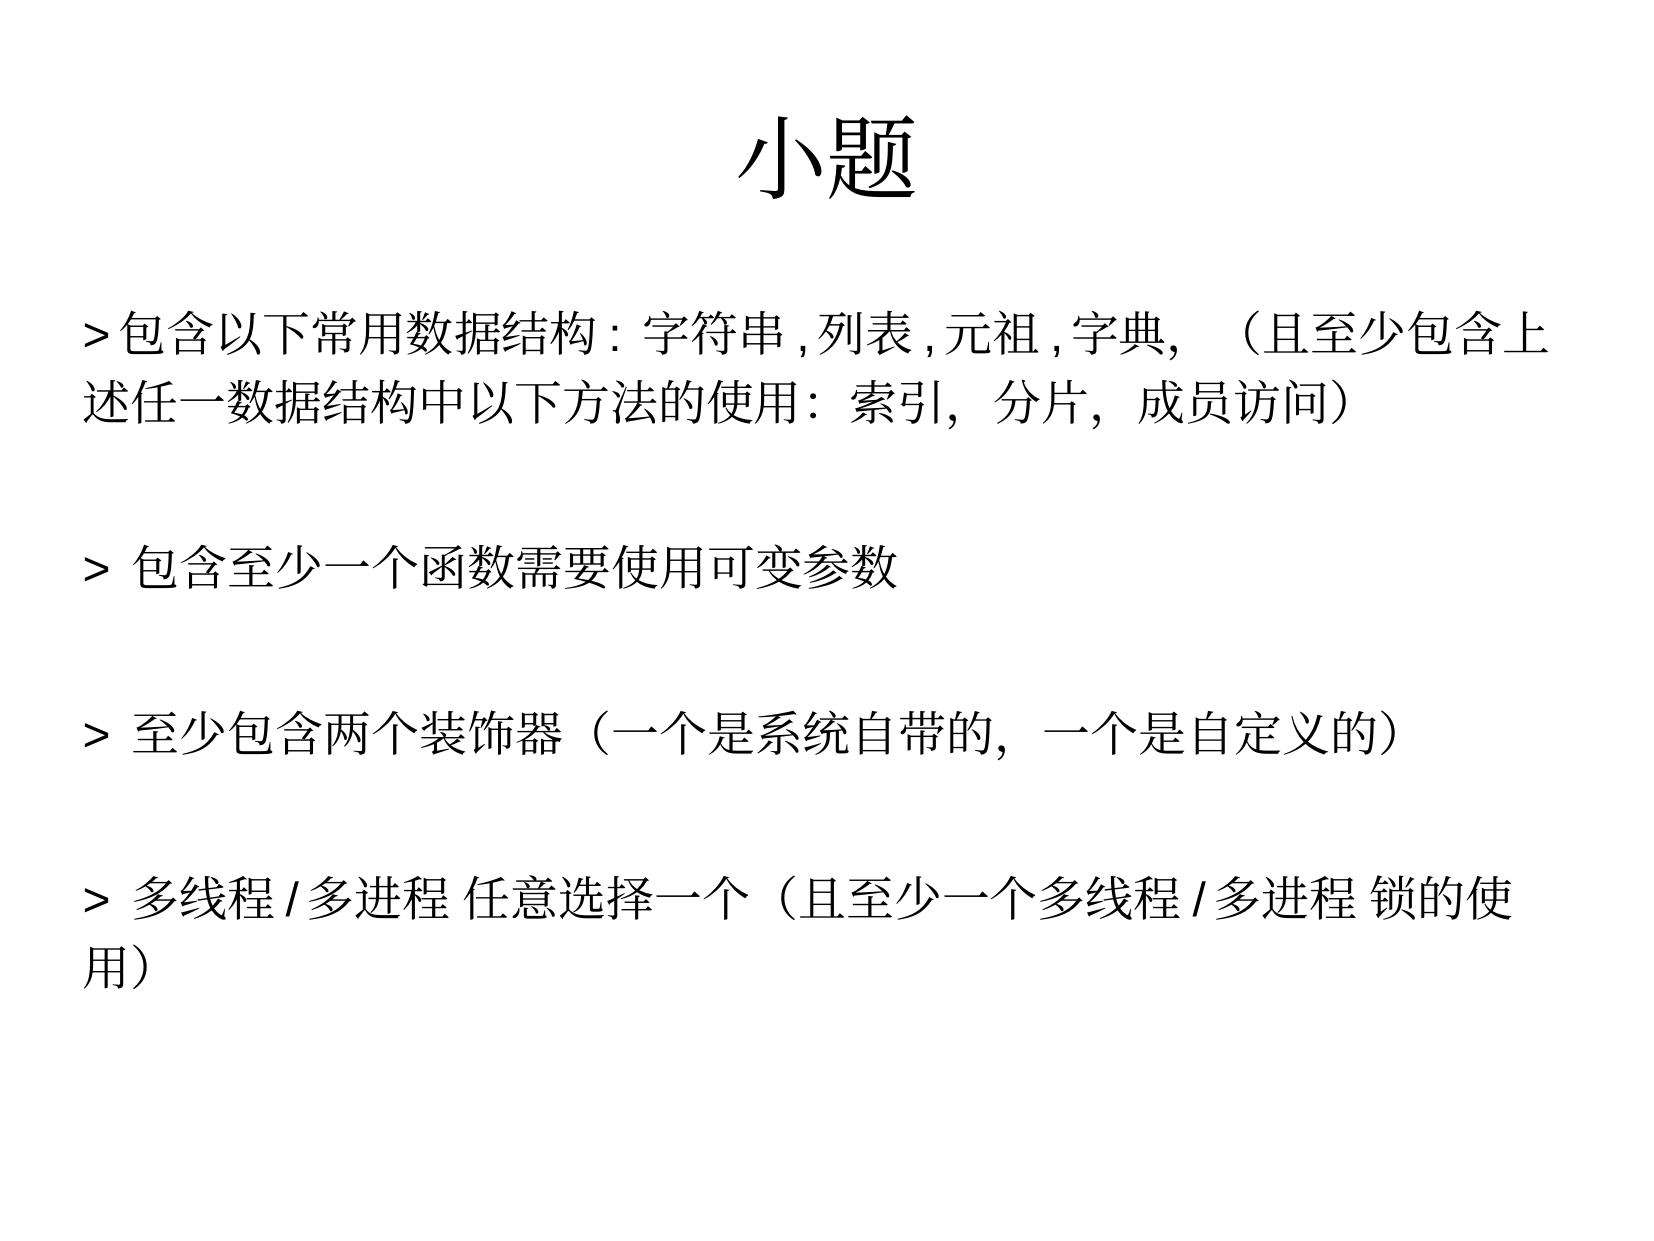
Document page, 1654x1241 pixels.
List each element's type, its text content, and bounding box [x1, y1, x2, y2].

list >包含以下常用数据结构: 字符串,列表,元祖,字典，（且至少包含上述任一数据结构中以下方法的使用：索引，分片，成员访问） > 包含至少一个函数需要使用可变参数 > 至少包含两个装饰器（一个是系统自带的，一个是自定义的） > 多线程/多进程 任意选择一个（且至少一个多线程/多进程 锁的使用） [82, 296, 1571, 1016]
title 小题 [82, 49, 1571, 257]
